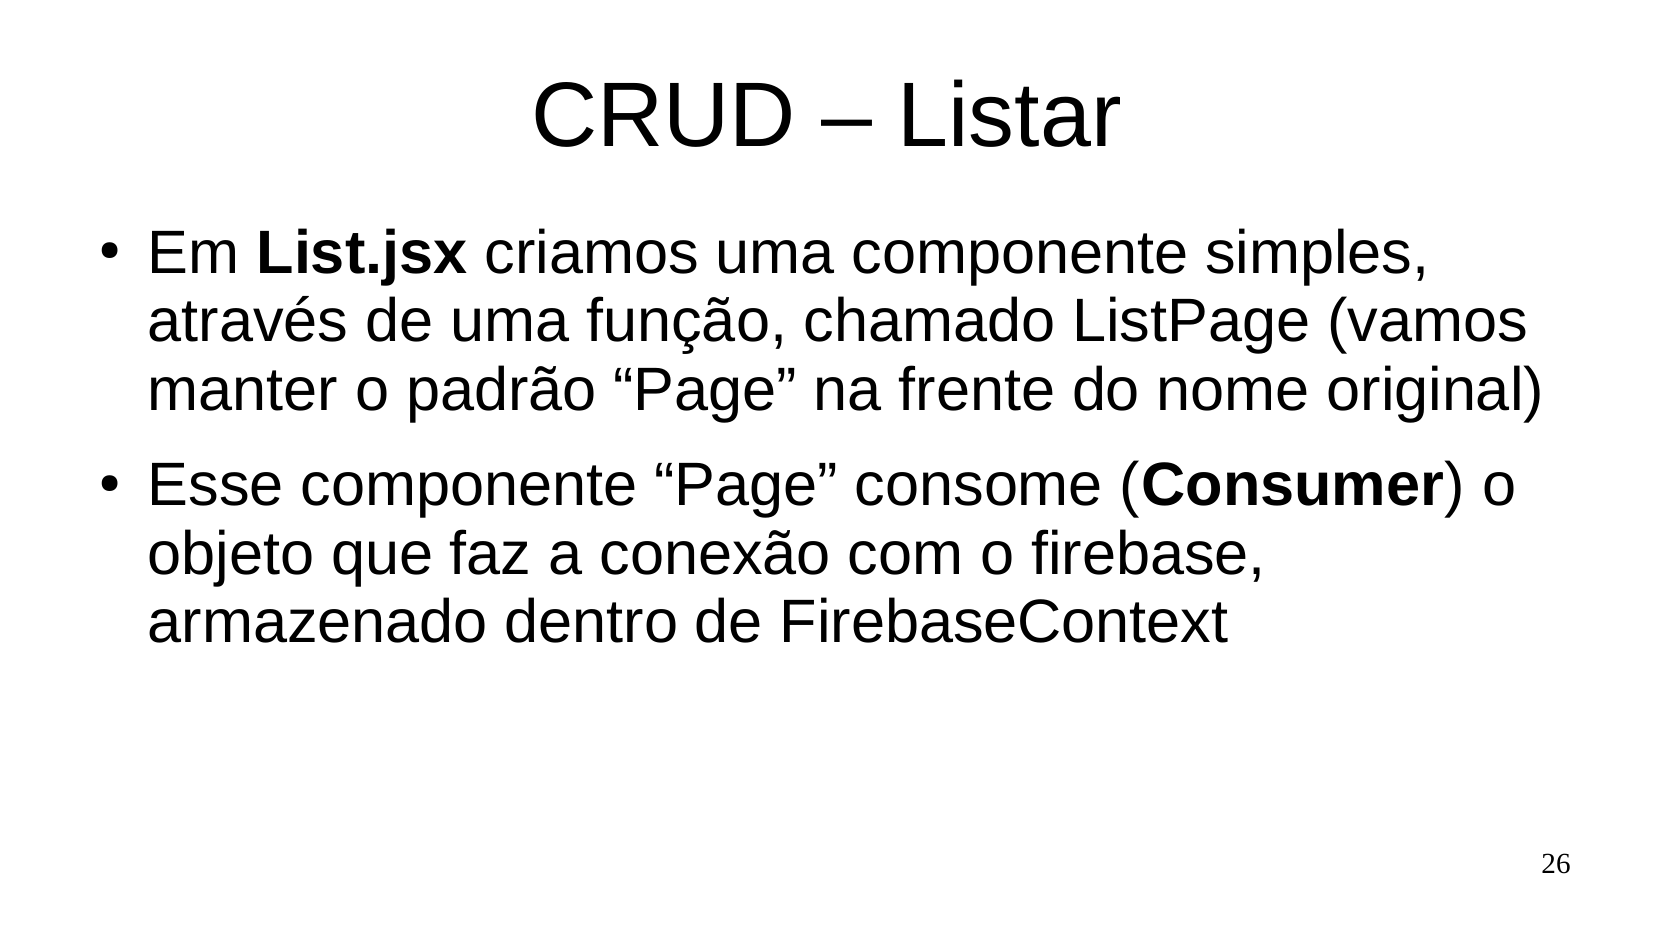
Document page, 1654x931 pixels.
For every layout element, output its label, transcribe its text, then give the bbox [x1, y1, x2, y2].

list Em List.jsx criamos uma componente simples, através de uma função, chamado ListPage (vamos manter o padrão “Page” na frente do nome original) Esse componente “Page” consome (Consumer) o objeto que faz a conexão com o firebase, armazenado dentro de FirebaseContext [82, 217, 1571, 758]
title CRUD – Listar [82, 37, 1571, 193]
